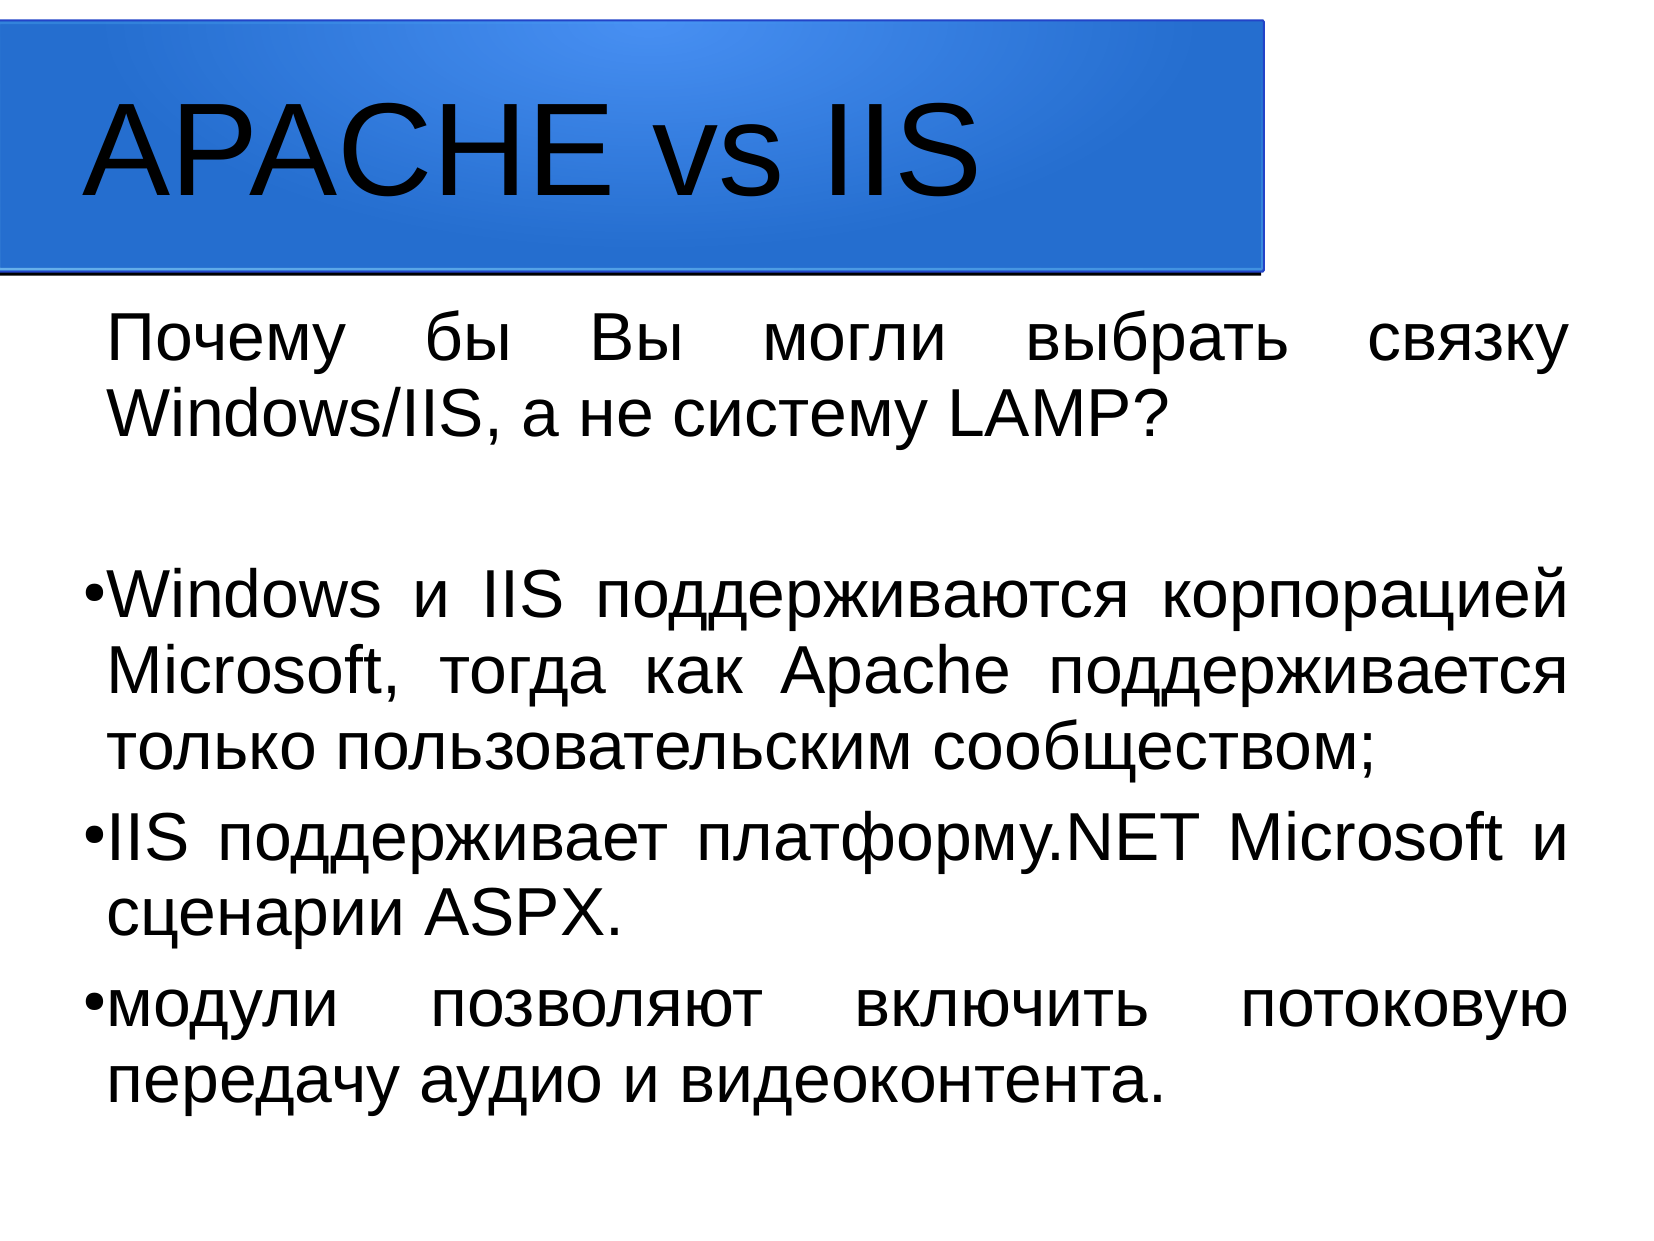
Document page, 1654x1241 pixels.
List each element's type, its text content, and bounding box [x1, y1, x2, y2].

title APACHE vs IIS [82, 47, 1235, 252]
list Почему бы Вы могли выбрать связку Windows/IIS, а не систему LAMP? Windows и IIS поддерживаются корпорацией Microsoft, тогда как Apache поддерживается только пользовательским сообществом; IIS поддерживает платформу.NET Microsoft и сценарии ASPX. модули позволяют включить потоковую передачу аудио и видеоконтента. [82, 299, 1571, 1156]
